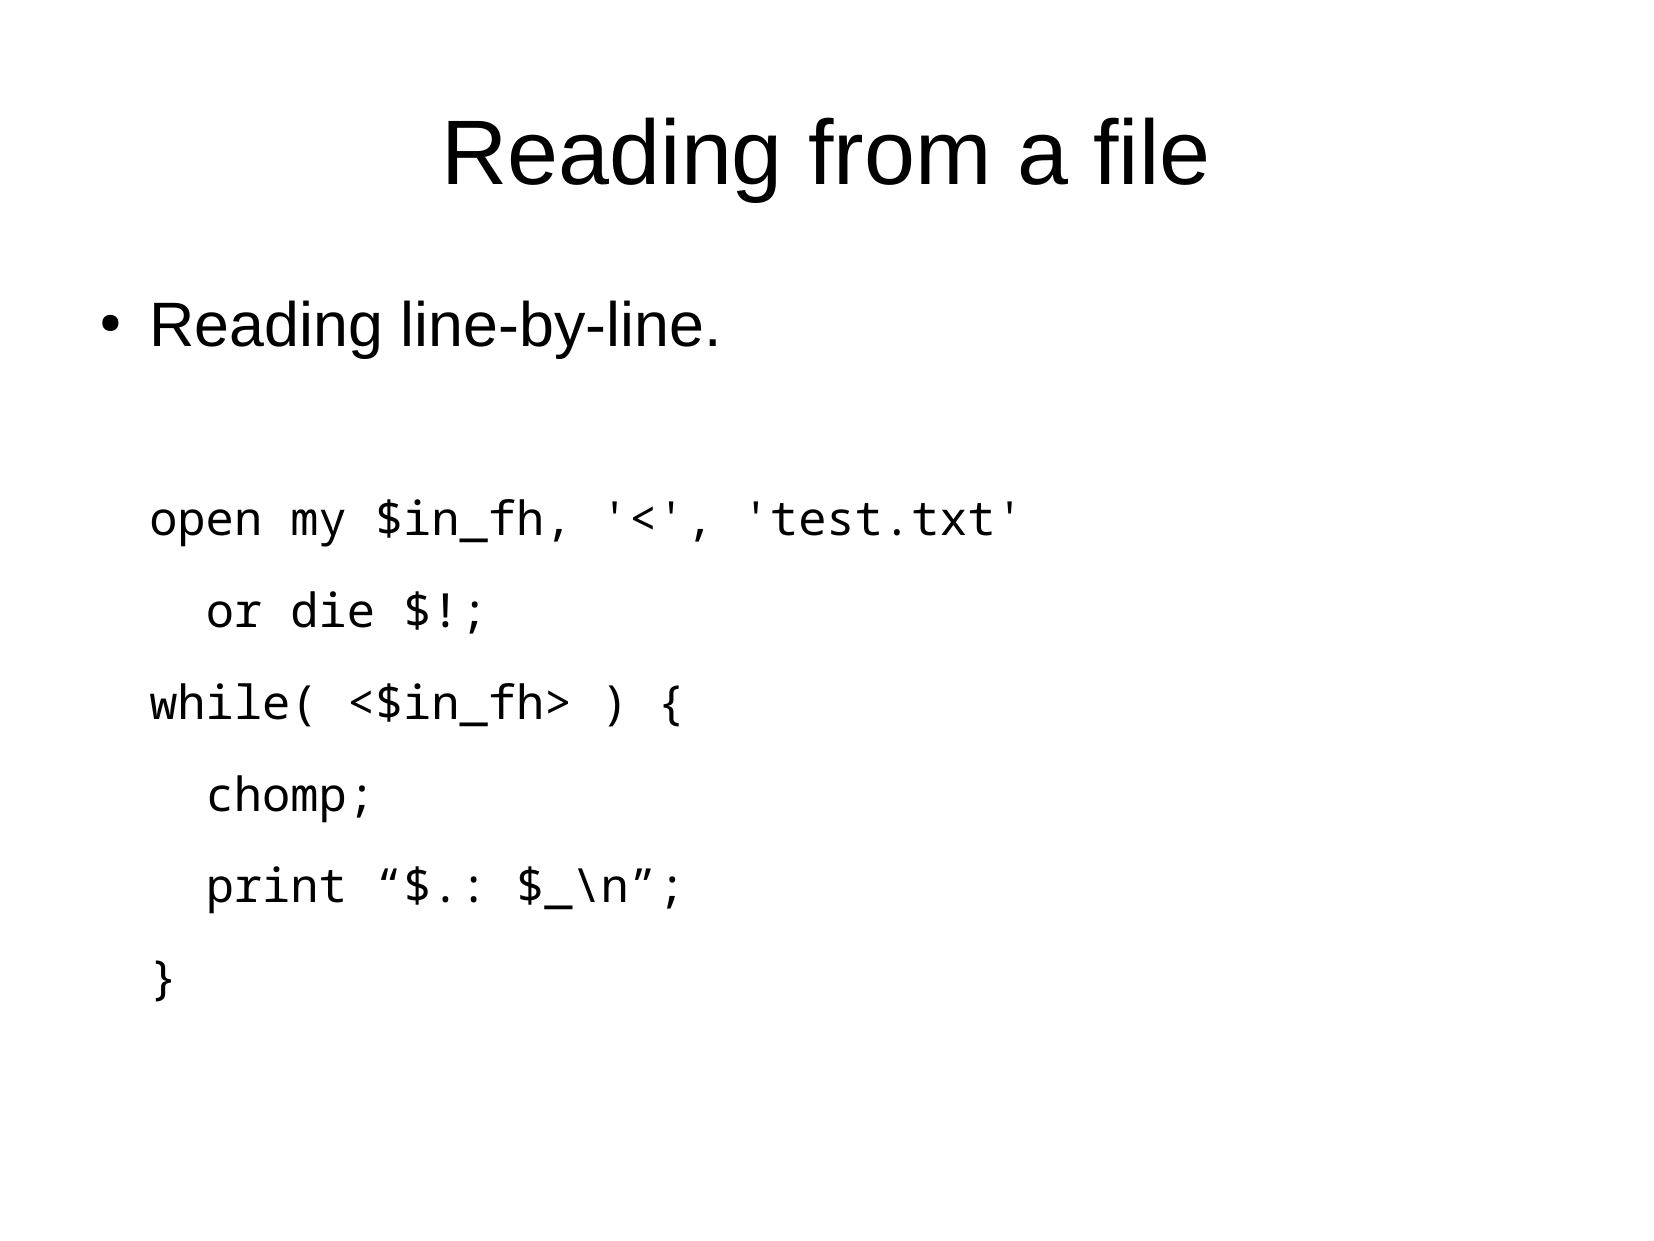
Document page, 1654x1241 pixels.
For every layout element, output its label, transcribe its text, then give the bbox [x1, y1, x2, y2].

title Reading from a file [82, 49, 1571, 257]
list Reading line-by-line. open my $in_fh, '<', 'test.txt' or die $!; while( <$in_fh> ) { chomp; print “$.: $_\n”; } [82, 290, 1571, 1010]
